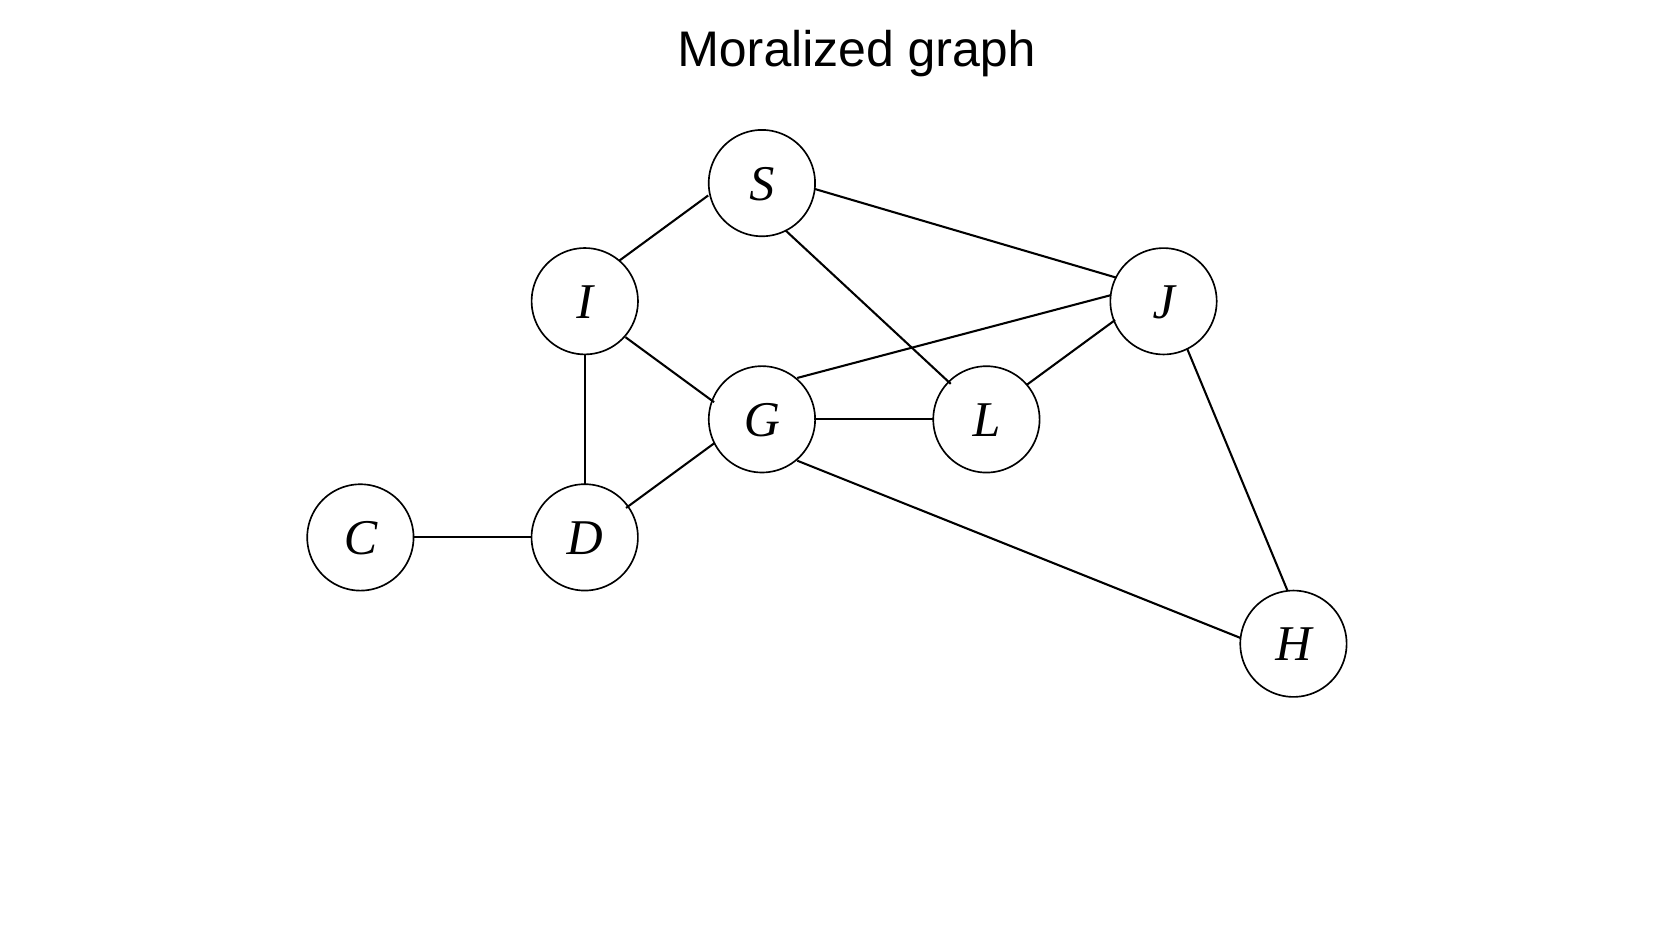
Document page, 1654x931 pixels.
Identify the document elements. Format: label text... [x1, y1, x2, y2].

text_box L [933, 366, 1040, 473]
text_box J [1110, 248, 1217, 355]
text_box G [708, 366, 816, 473]
text_box H [1240, 590, 1347, 697]
title Moralized graph [354, 11, 1359, 88]
text_box C [307, 484, 414, 591]
text_box D [531, 484, 638, 591]
text_box I [531, 248, 638, 355]
text_box S [708, 129, 816, 237]
